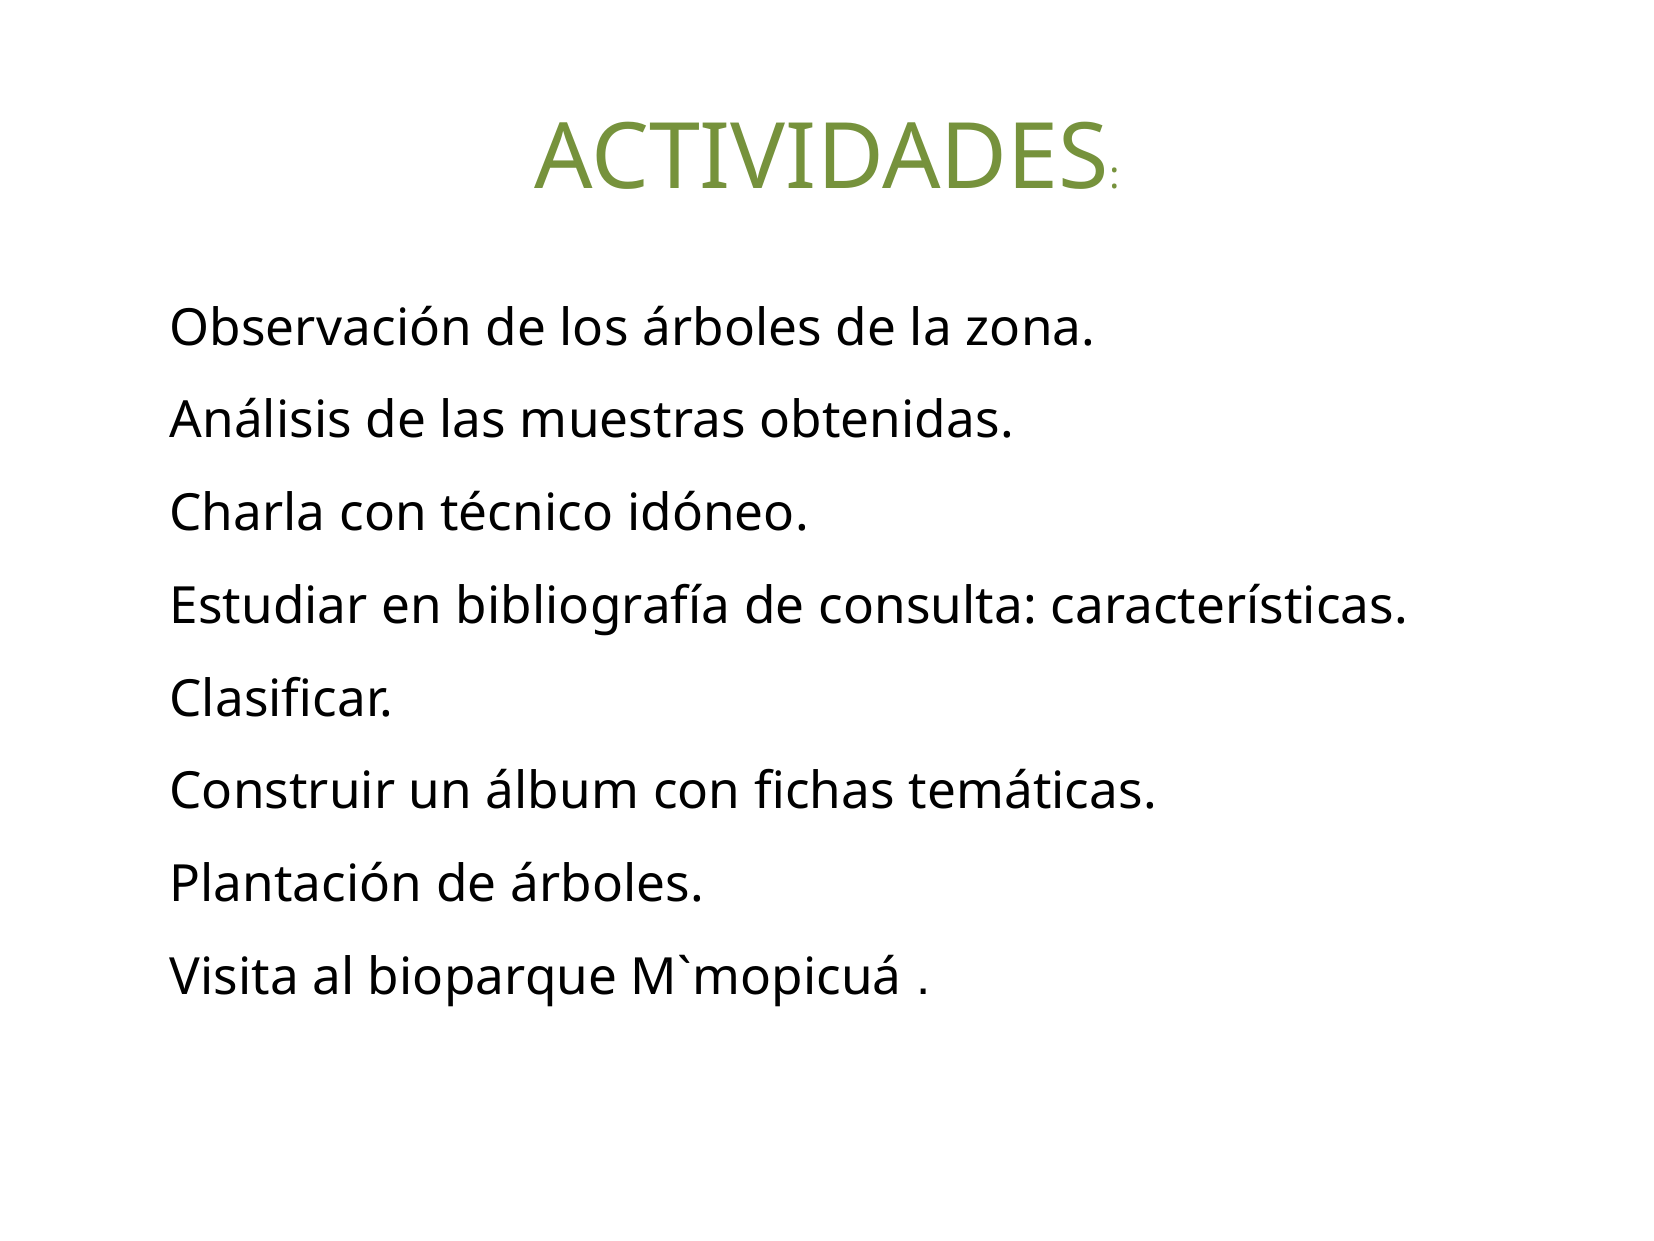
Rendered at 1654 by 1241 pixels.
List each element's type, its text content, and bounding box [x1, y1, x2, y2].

title ACTIVIDADES: [82, 49, 1571, 257]
list Observación de los árboles de la zona. Análisis de las muestras obtenidas. Charla con técnico idóneo. Estudiar en bibliografía de consulta: características. Clasificar. Construir un álbum con fichas temáticas. Plantación de árboles. Visita al bioparque M`mopicuá . [82, 290, 1571, 1010]
